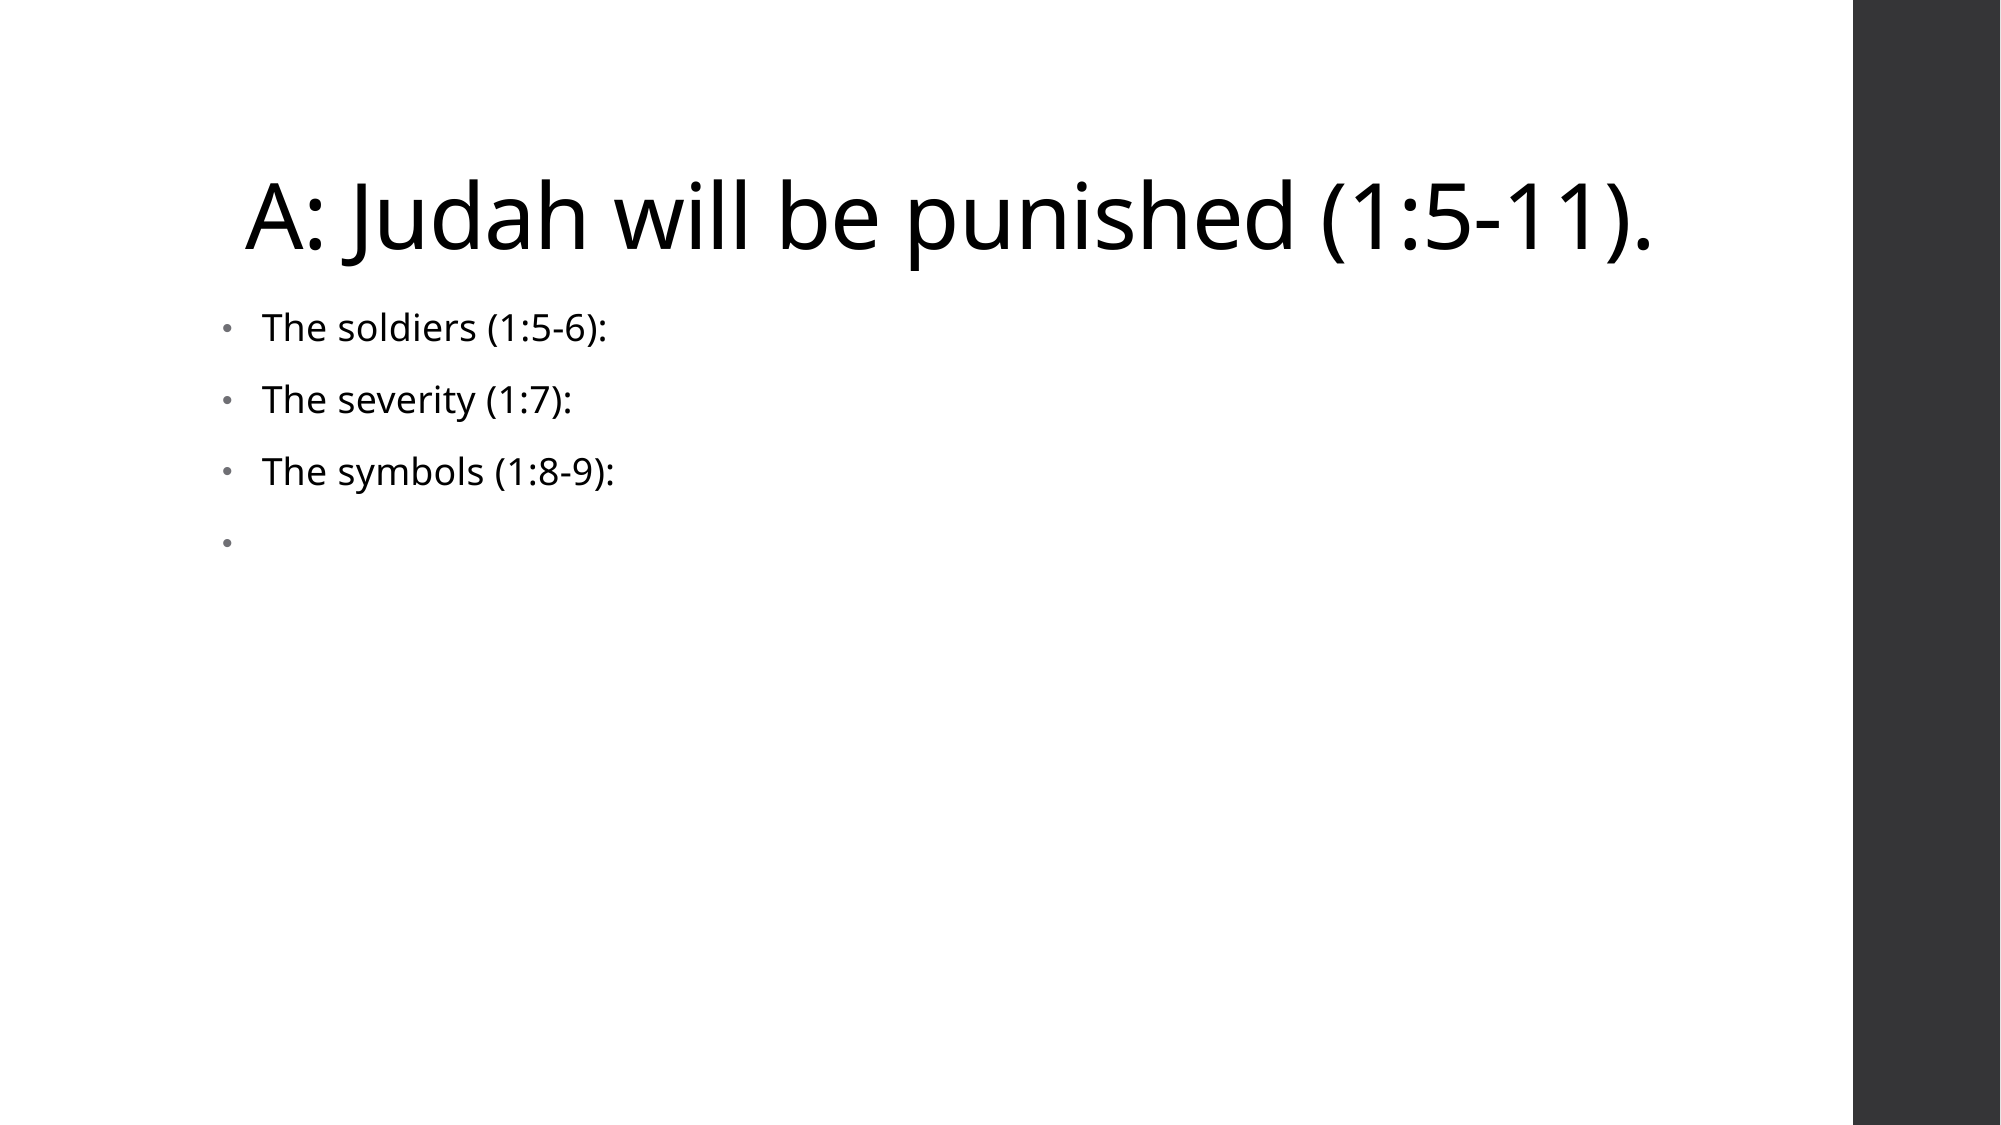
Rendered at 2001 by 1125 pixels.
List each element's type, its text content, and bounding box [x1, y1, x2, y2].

list The soldiers (1:5-6): The severity (1:7): The symbols (1:8-9): [206, 299, 1617, 1014]
title A: Judah will be punished (1:5-11). [206, 60, 1797, 278]
